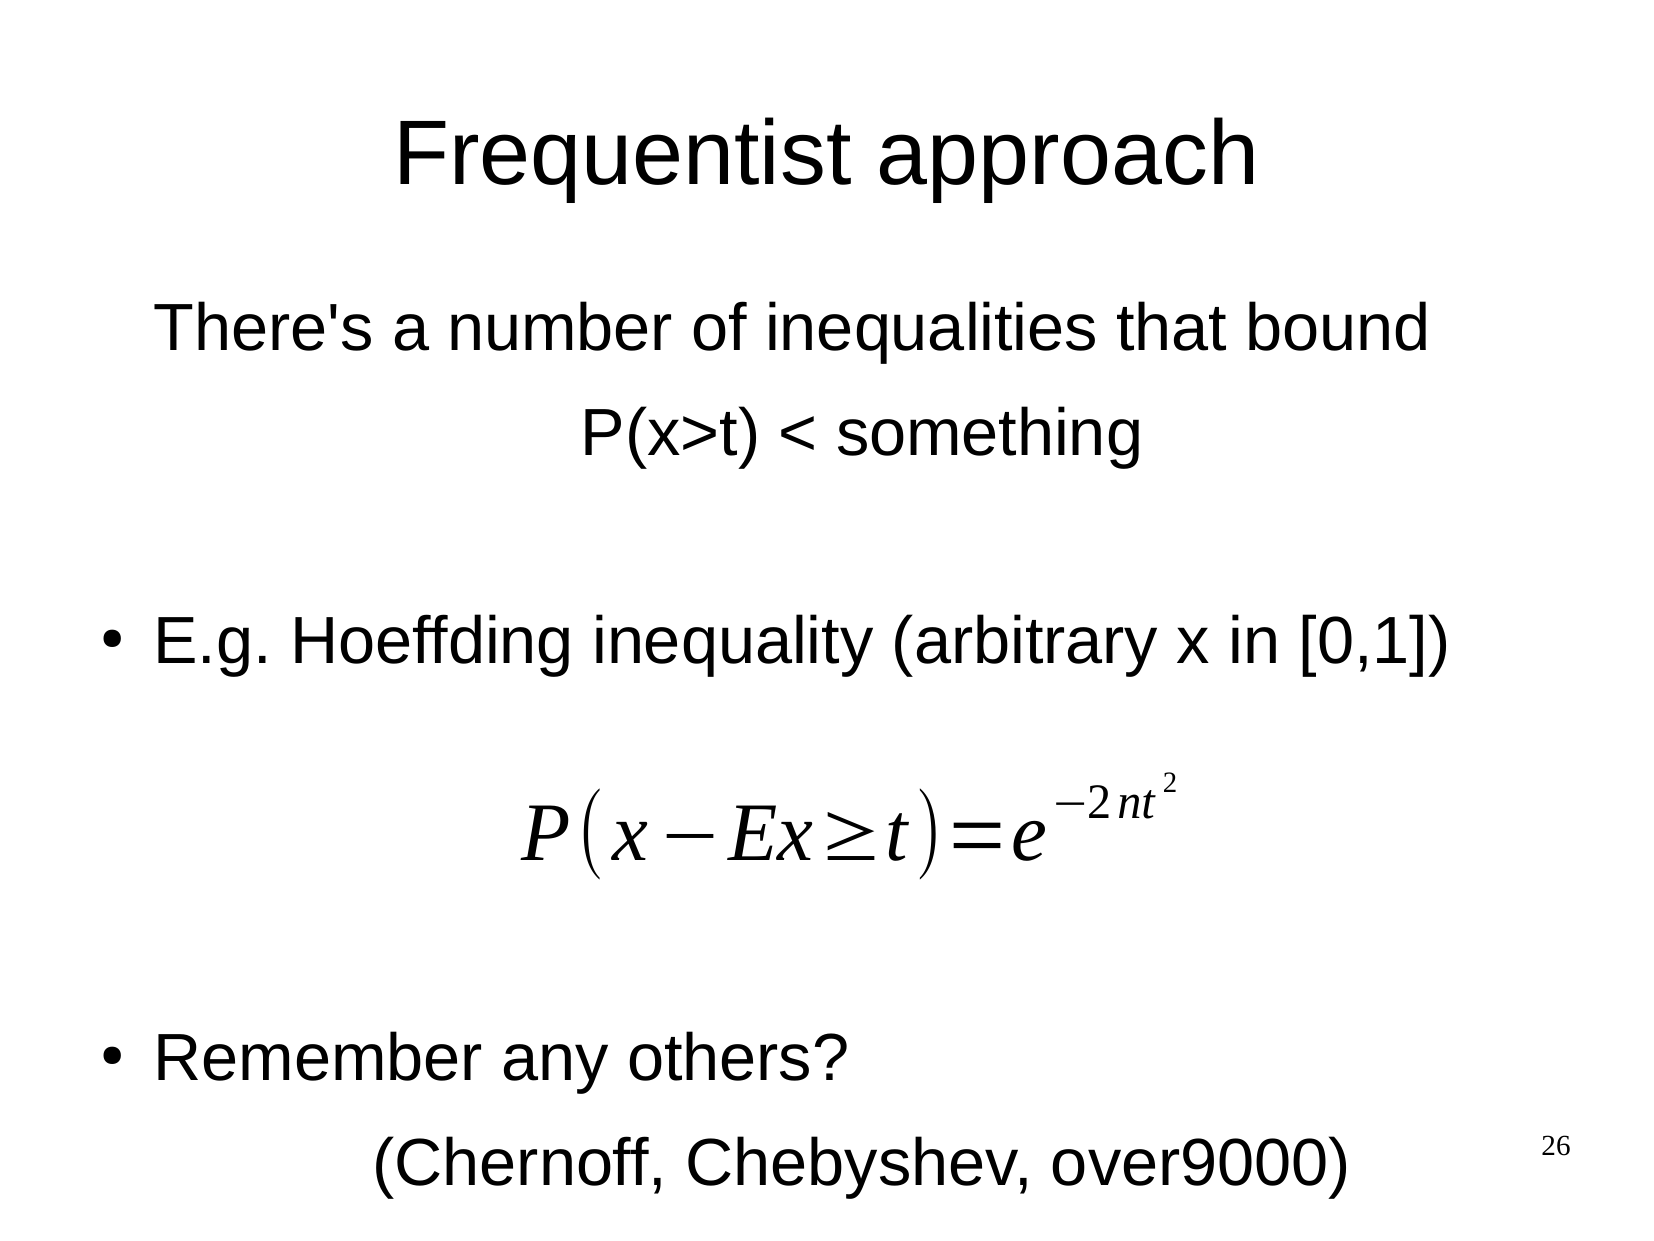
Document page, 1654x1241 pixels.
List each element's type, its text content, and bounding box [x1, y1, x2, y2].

list There's a number of inequalities that bound P(x>t) < something E.g. Hoeffding inequality (arbitrary x in [0,1]) Remember any others? (Chernoff, Chebyshev, over9000) [82, 290, 1571, 1241]
title Frequentist approach [82, 49, 1571, 257]
chart [496, 766, 1195, 885]
